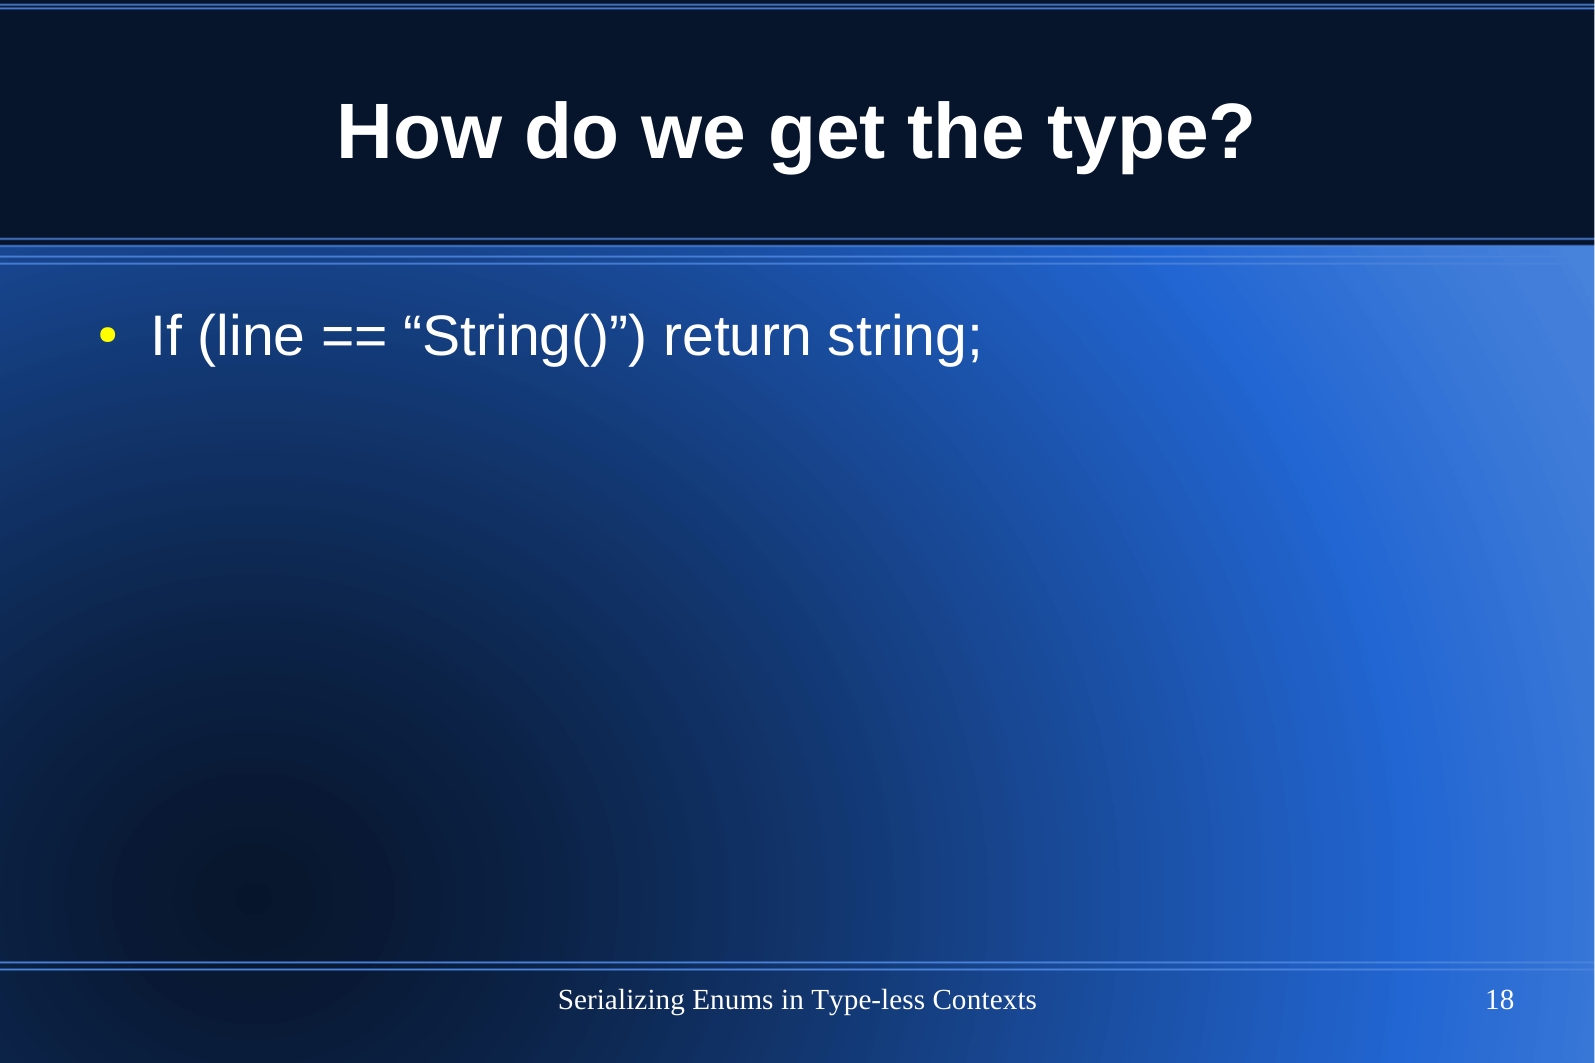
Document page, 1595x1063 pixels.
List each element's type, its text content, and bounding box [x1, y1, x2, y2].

title How do we get the type? [79, 42, 1515, 220]
picture [0, 0, 1595, 1063]
list If (line == “String()”) return string; [79, 304, 1515, 921]
